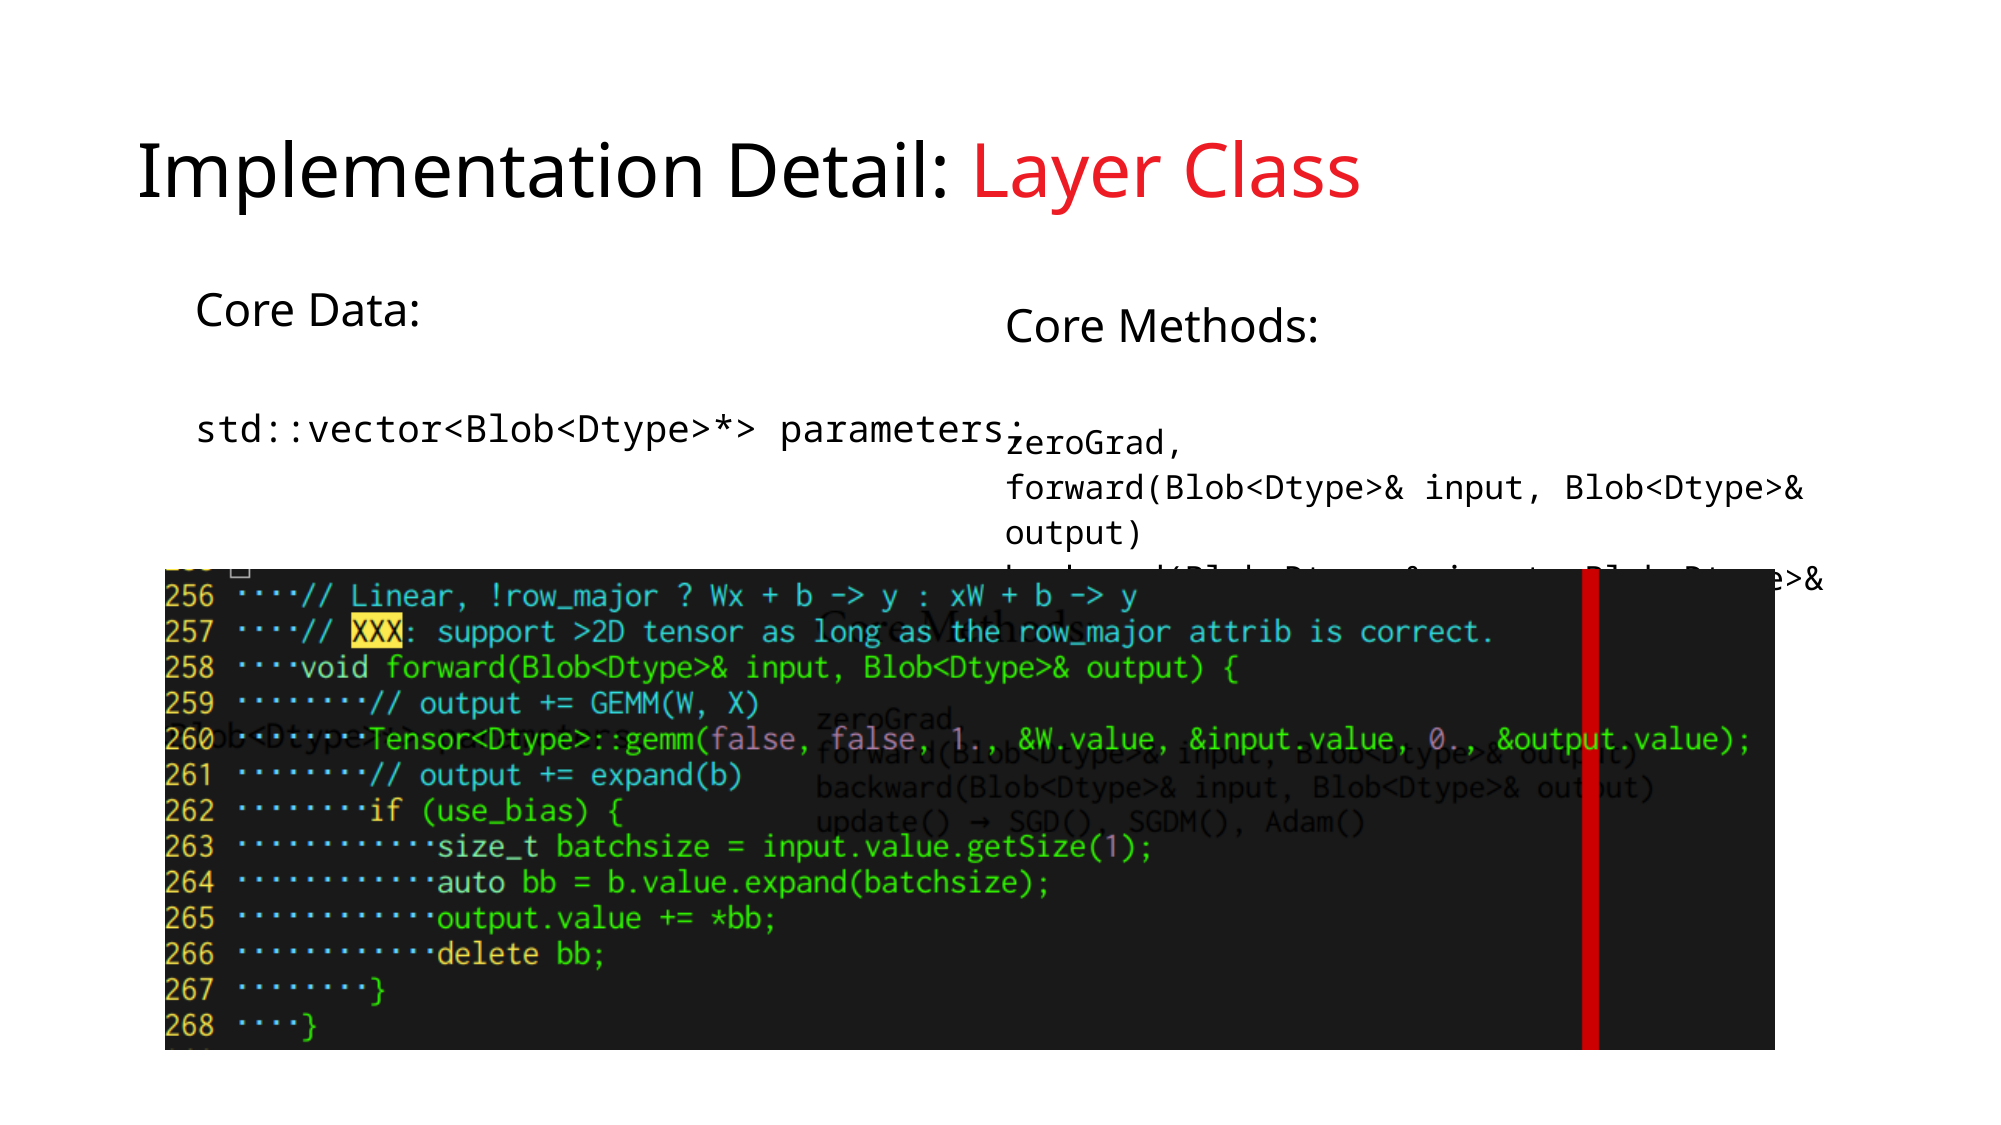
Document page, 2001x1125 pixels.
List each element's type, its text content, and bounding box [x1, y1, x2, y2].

picture [165, 569, 1775, 1051]
text_box Core Data: std::vector<Blob<Dtype>*> parameters; [180, 270, 1306, 569]
text_box Core Methods: zeroGrad, forward(Blob<Dtype>& input, Blob<Dtype>& output) backward(Blob<Dtype>& input, Blob<Dtype>& output) update() → SGD(), SGDM(), Adam() [990, 223, 1841, 511]
title Implementation Detail: Layer Class [137, 59, 1863, 278]
